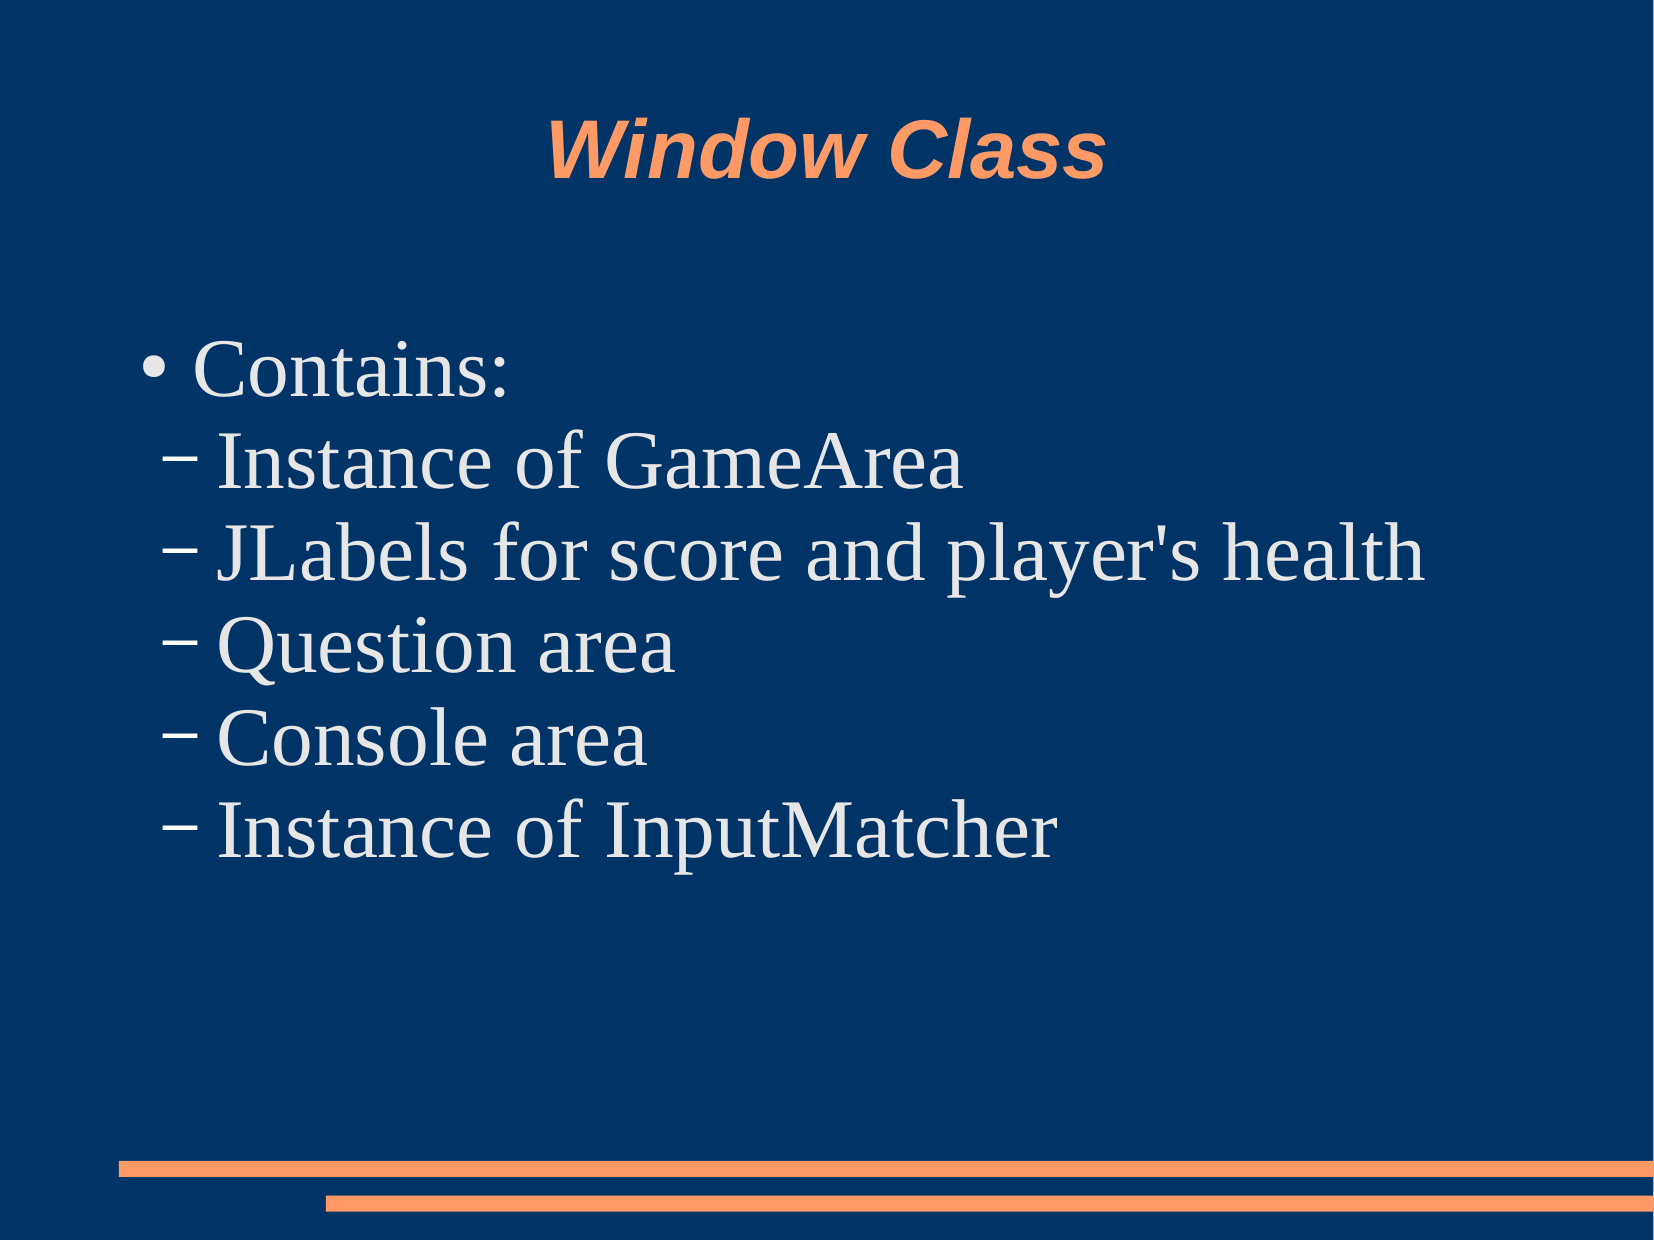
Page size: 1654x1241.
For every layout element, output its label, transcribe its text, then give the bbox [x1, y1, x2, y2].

title Window Class [121, 46, 1534, 254]
list Contains: Instance of GameArea JLabels for score and player's health Question area Console area Instance of InputMatcher [121, 322, 1561, 1132]
